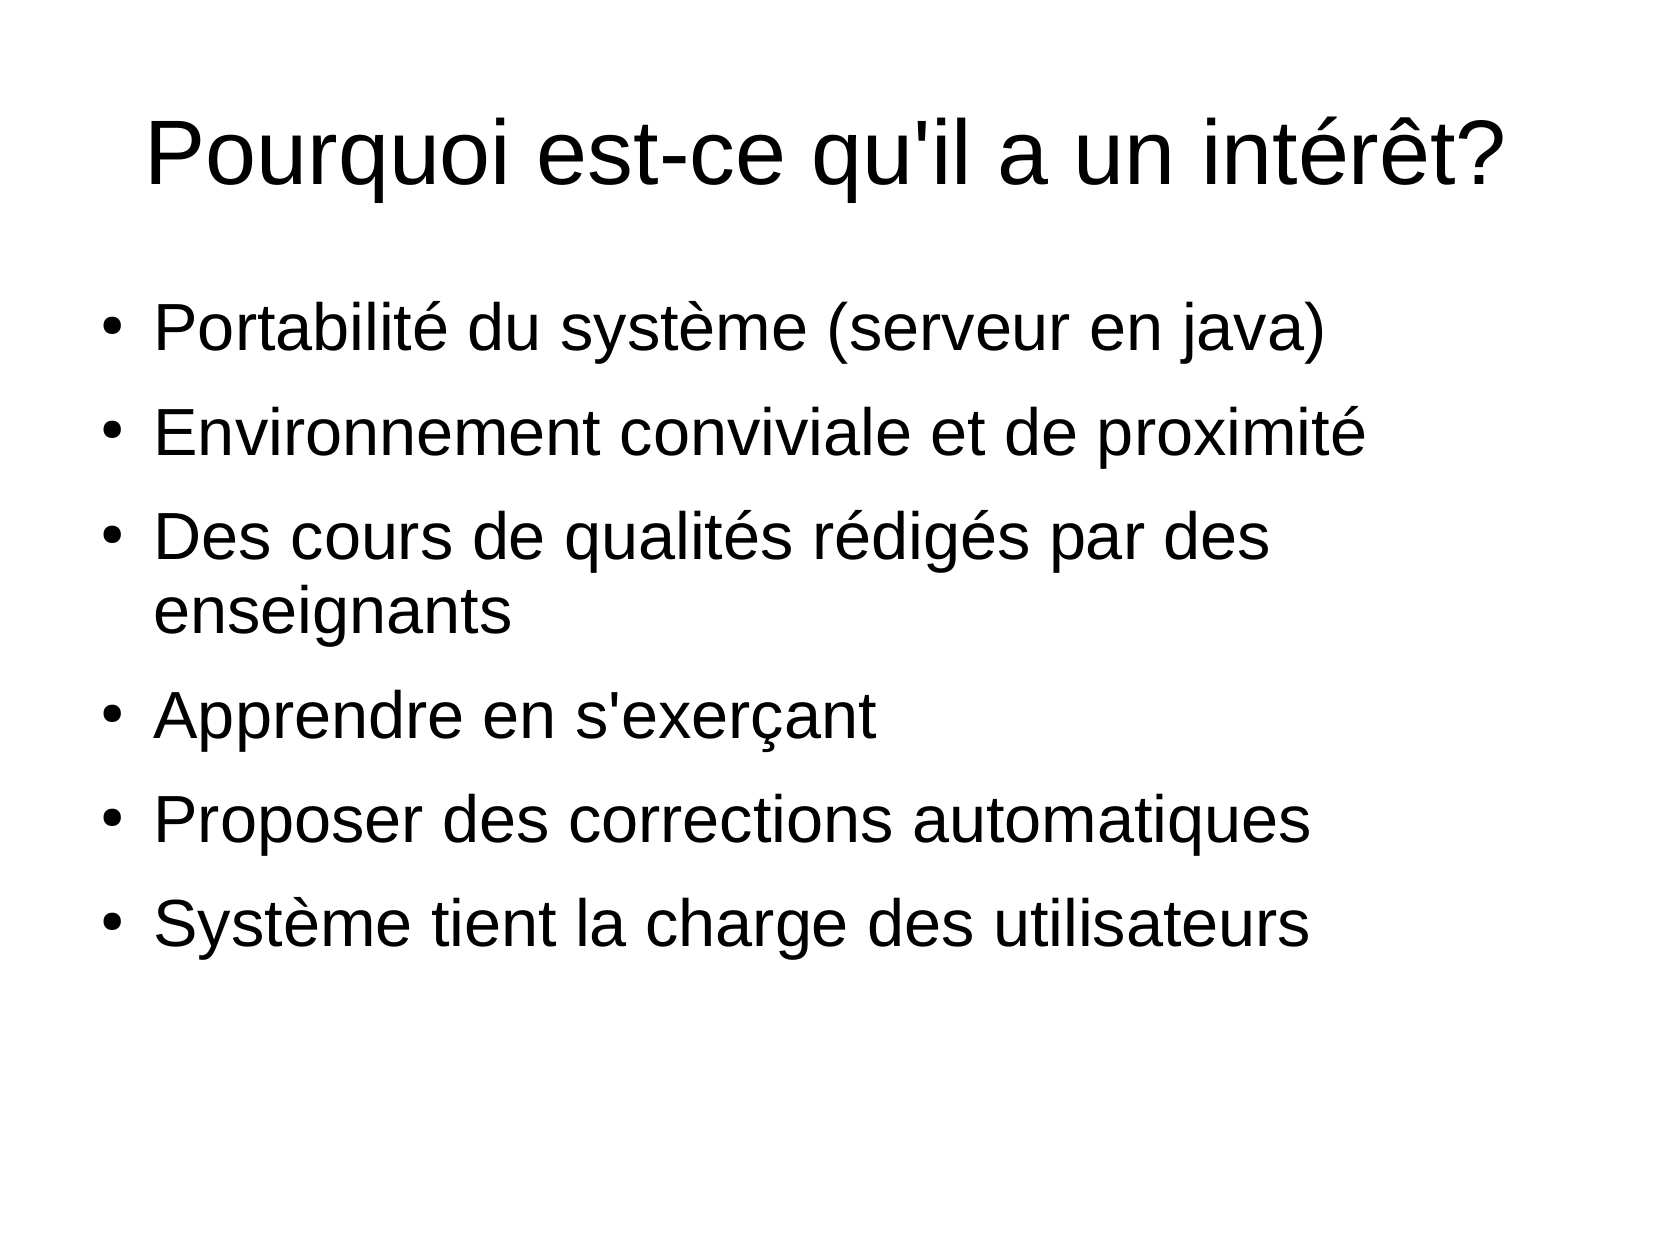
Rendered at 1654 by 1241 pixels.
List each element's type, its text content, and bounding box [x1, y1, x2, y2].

list Portabilité du système (serveur en java) Environnement conviviale et de proximité Des cours de qualités rédigés par des enseignants Apprendre en s'exerçant Proposer des corrections automatiques Système tient la charge des utilisateurs [82, 290, 1571, 1010]
title Pourquoi est-ce qu'il a un intérêt? [82, 49, 1571, 257]
